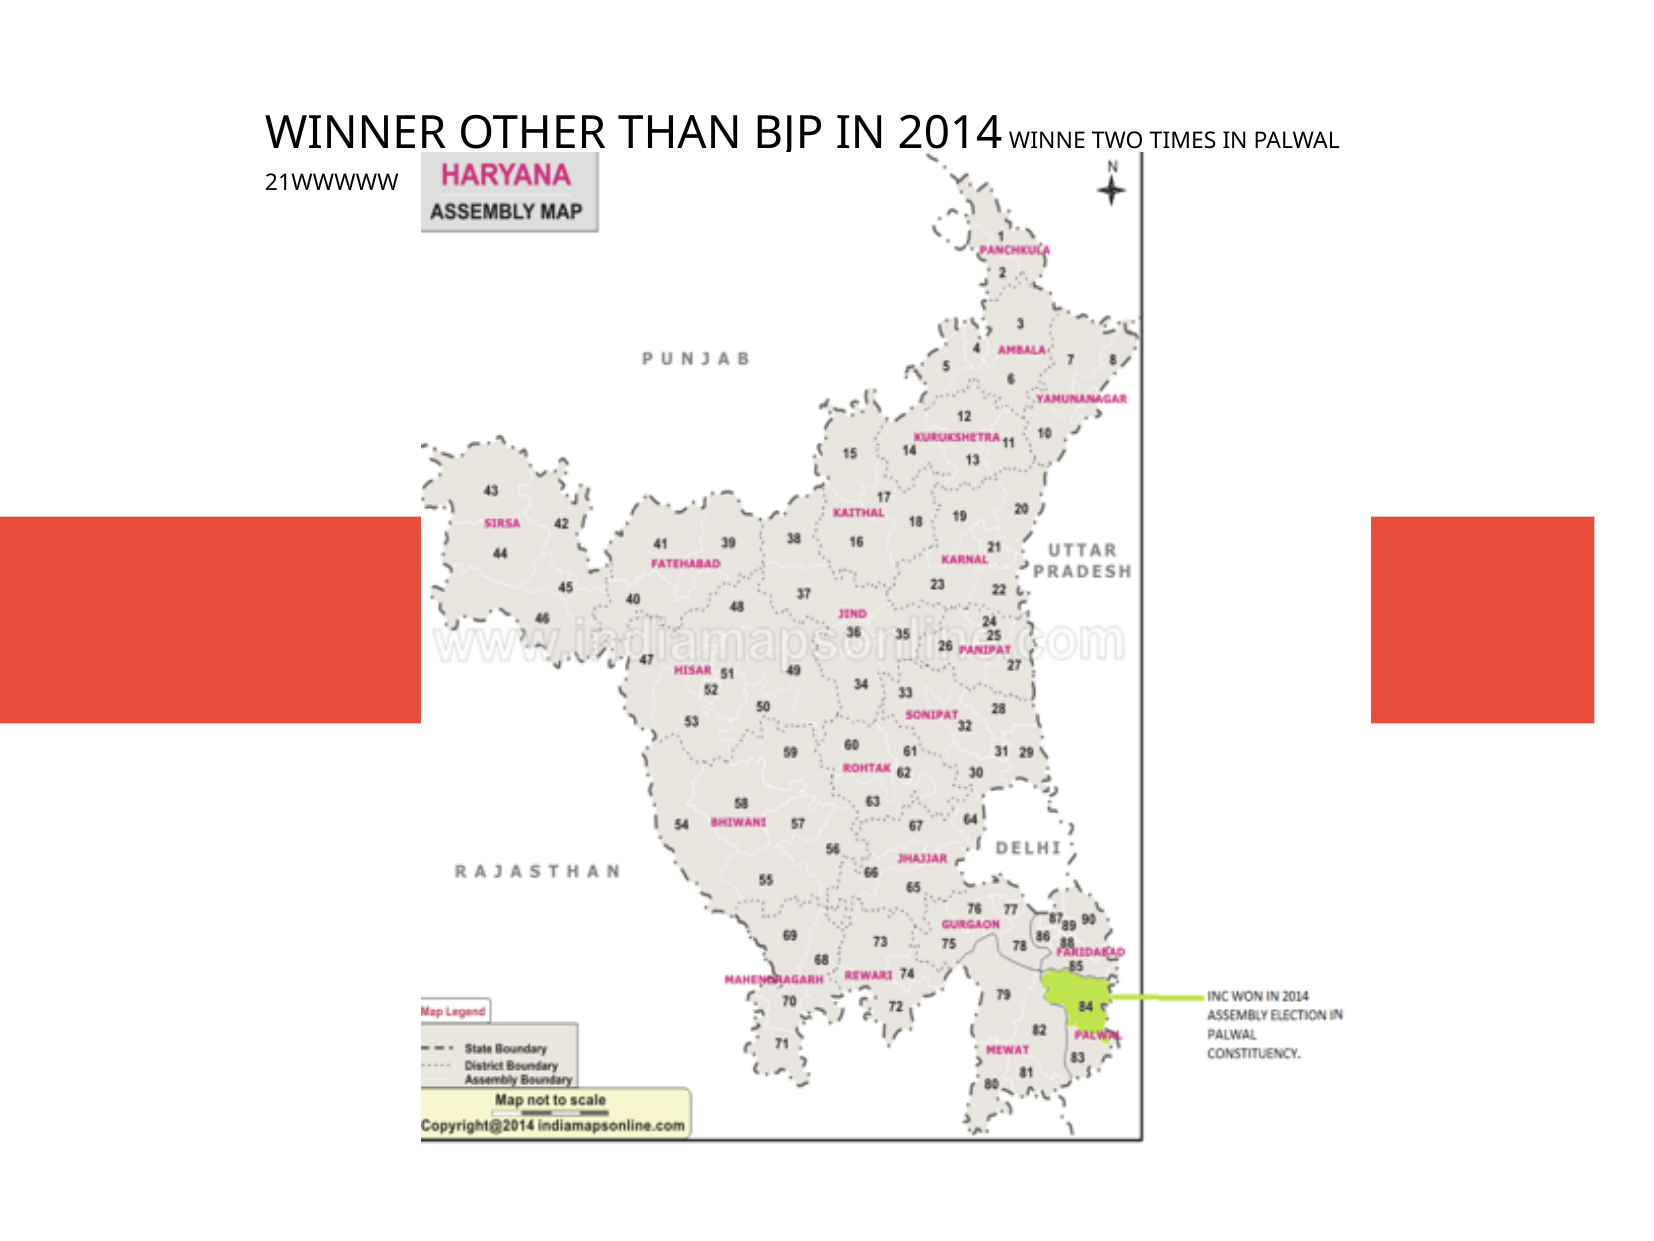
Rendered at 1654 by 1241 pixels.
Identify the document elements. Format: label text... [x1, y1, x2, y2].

picture [421, 152, 1371, 1156]
text_box WINNER OTHER THAN BJP IN 2014 WINNE TWO TIMES IN PALWAL 21WWWWW [250, 82, 1416, 188]
